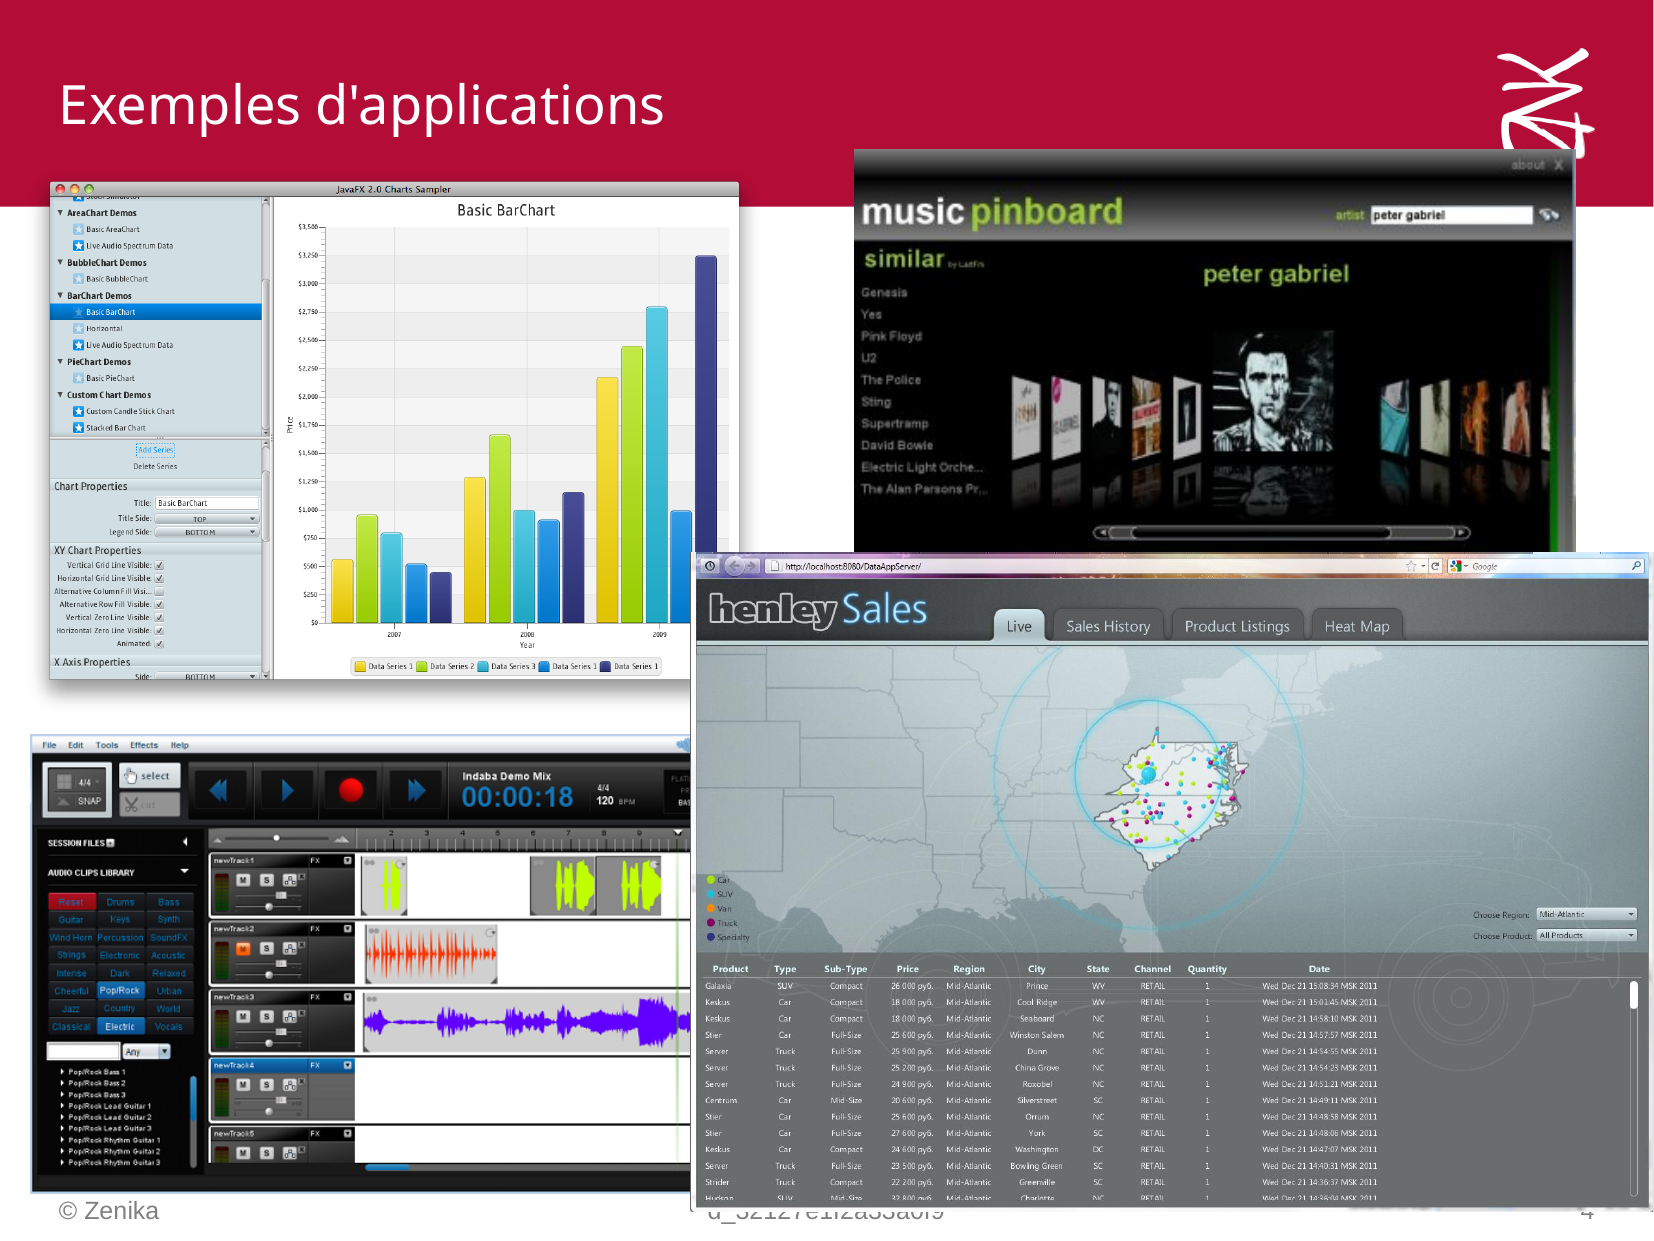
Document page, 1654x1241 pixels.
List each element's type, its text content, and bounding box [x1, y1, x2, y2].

picture [22, 149, 1654, 1212]
title Exemples d'applications [59, 29, 1595, 178]
